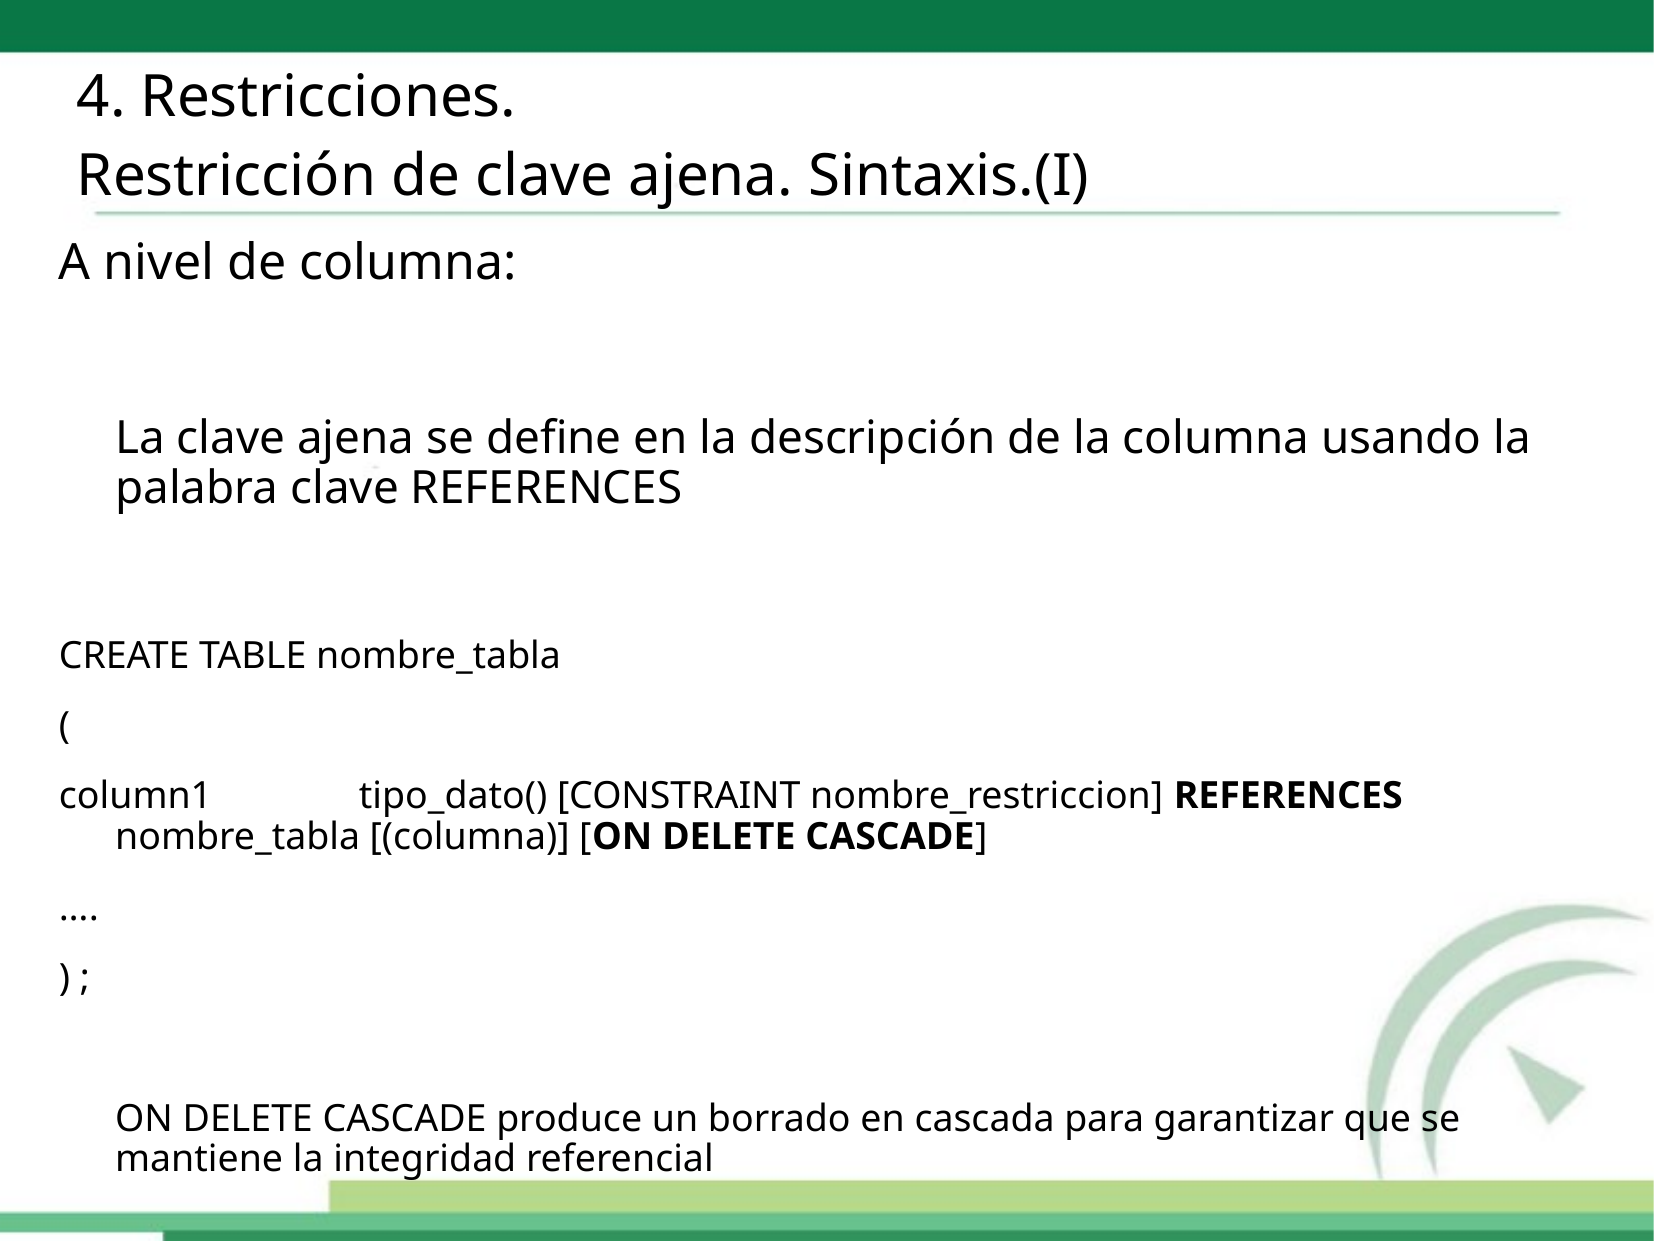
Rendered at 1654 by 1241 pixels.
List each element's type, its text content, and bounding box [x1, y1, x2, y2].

title 4. Restricciones. Restricción de clave ajena. Sintaxis.(I) [76, 29, 1625, 237]
picture [0, 0, 1654, 1241]
list A nivel de columna: La clave ajena se define en la descripción de la columna usando la palabra clave REFERENCES CREATE TABLE nombre_tabla ( column1 tipo_dato() [CONSTRAINT nombre_restriccion] REFERENCES nombre_tabla [(columna)] [ON DELETE CASCADE] …. ) ; ON DELETE CASCADE produce un borrado en cascada para garantizar que se mantiene la integridad referencial [59, 236, 1595, 1123]
